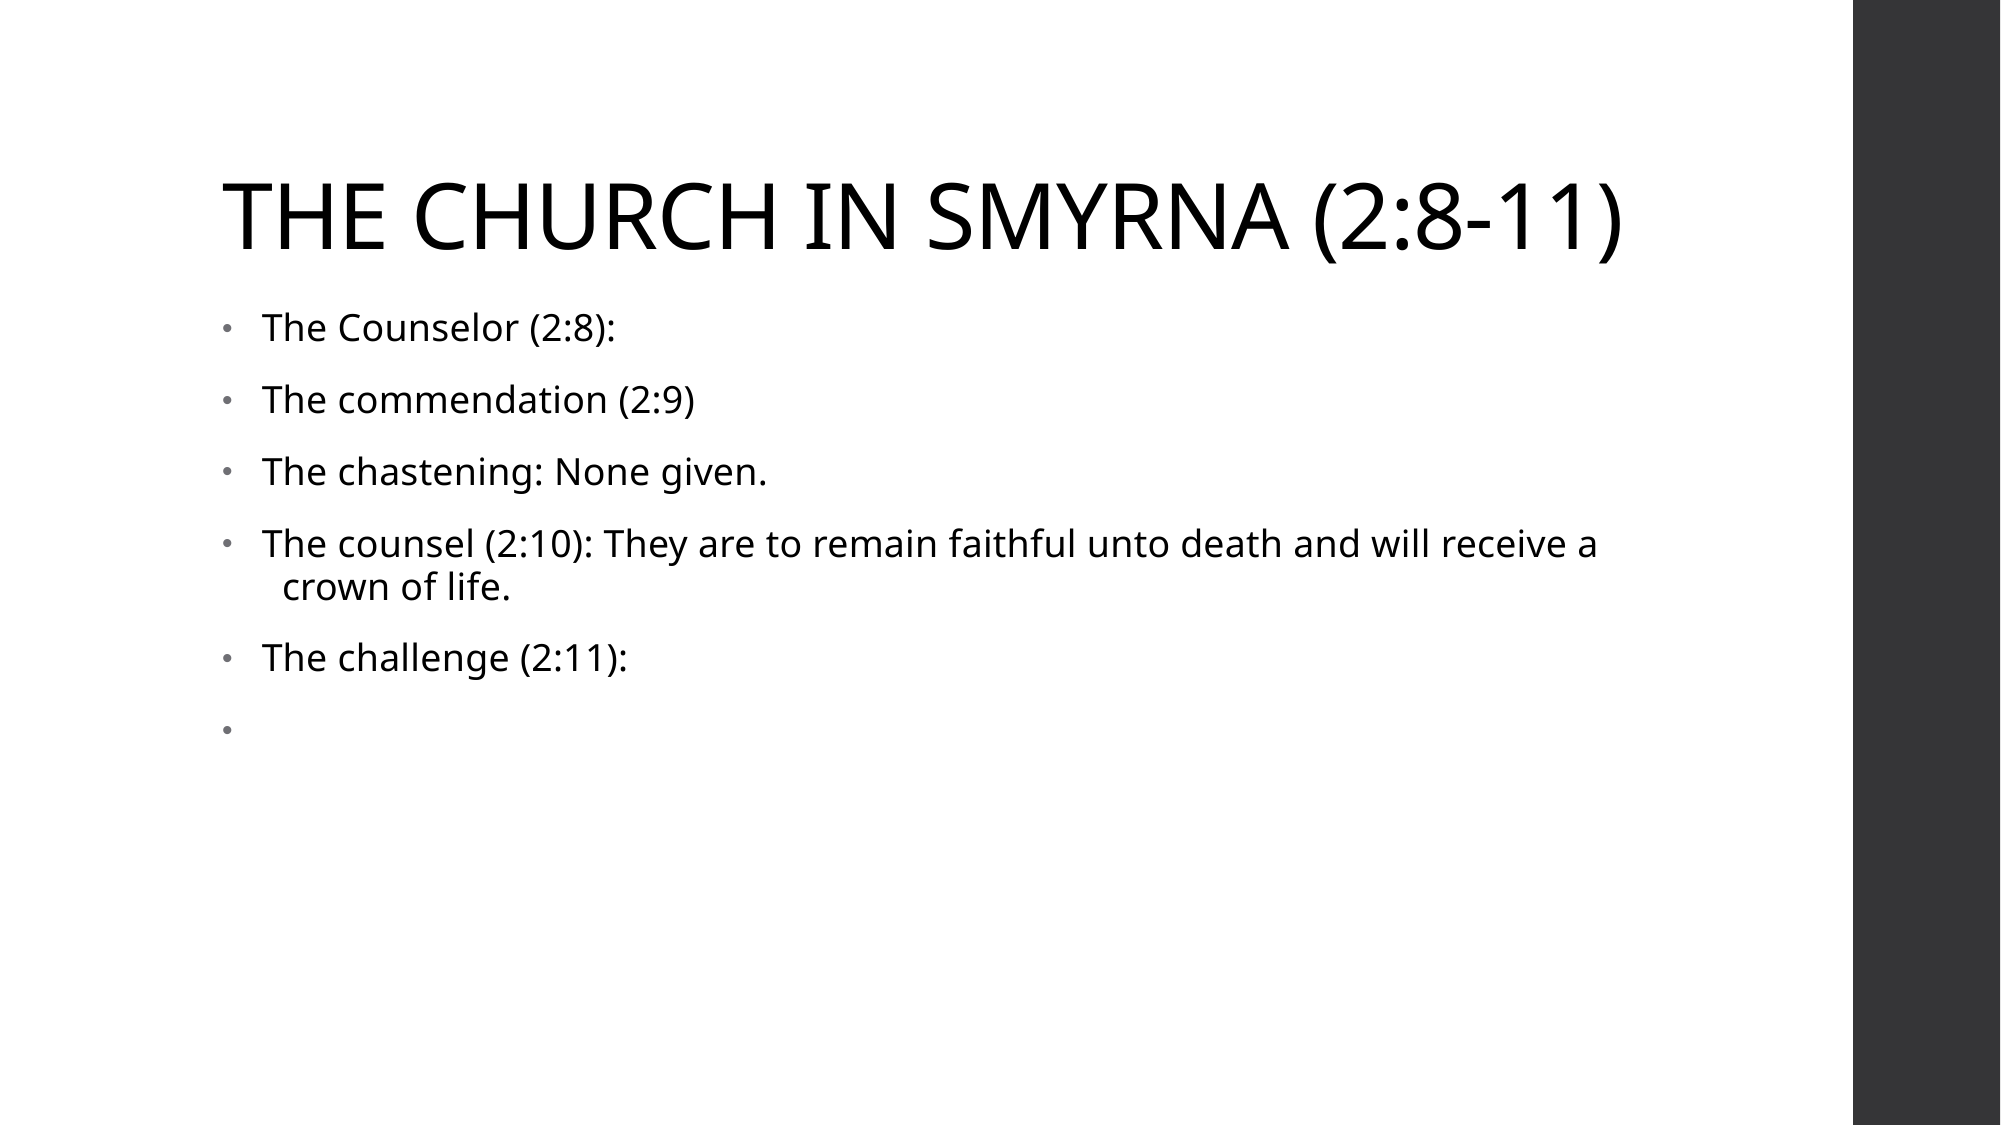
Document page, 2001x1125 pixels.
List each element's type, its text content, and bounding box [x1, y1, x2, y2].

list The Counselor (2:8): The commendation (2:9) The chastening: None given. The counsel (2:10): They are to remain faithful unto death and will receive a crown of life. The challenge (2:11): [206, 299, 1617, 1014]
title THE CHURCH IN SMYRNA (2:8-11) [206, 60, 1797, 278]
